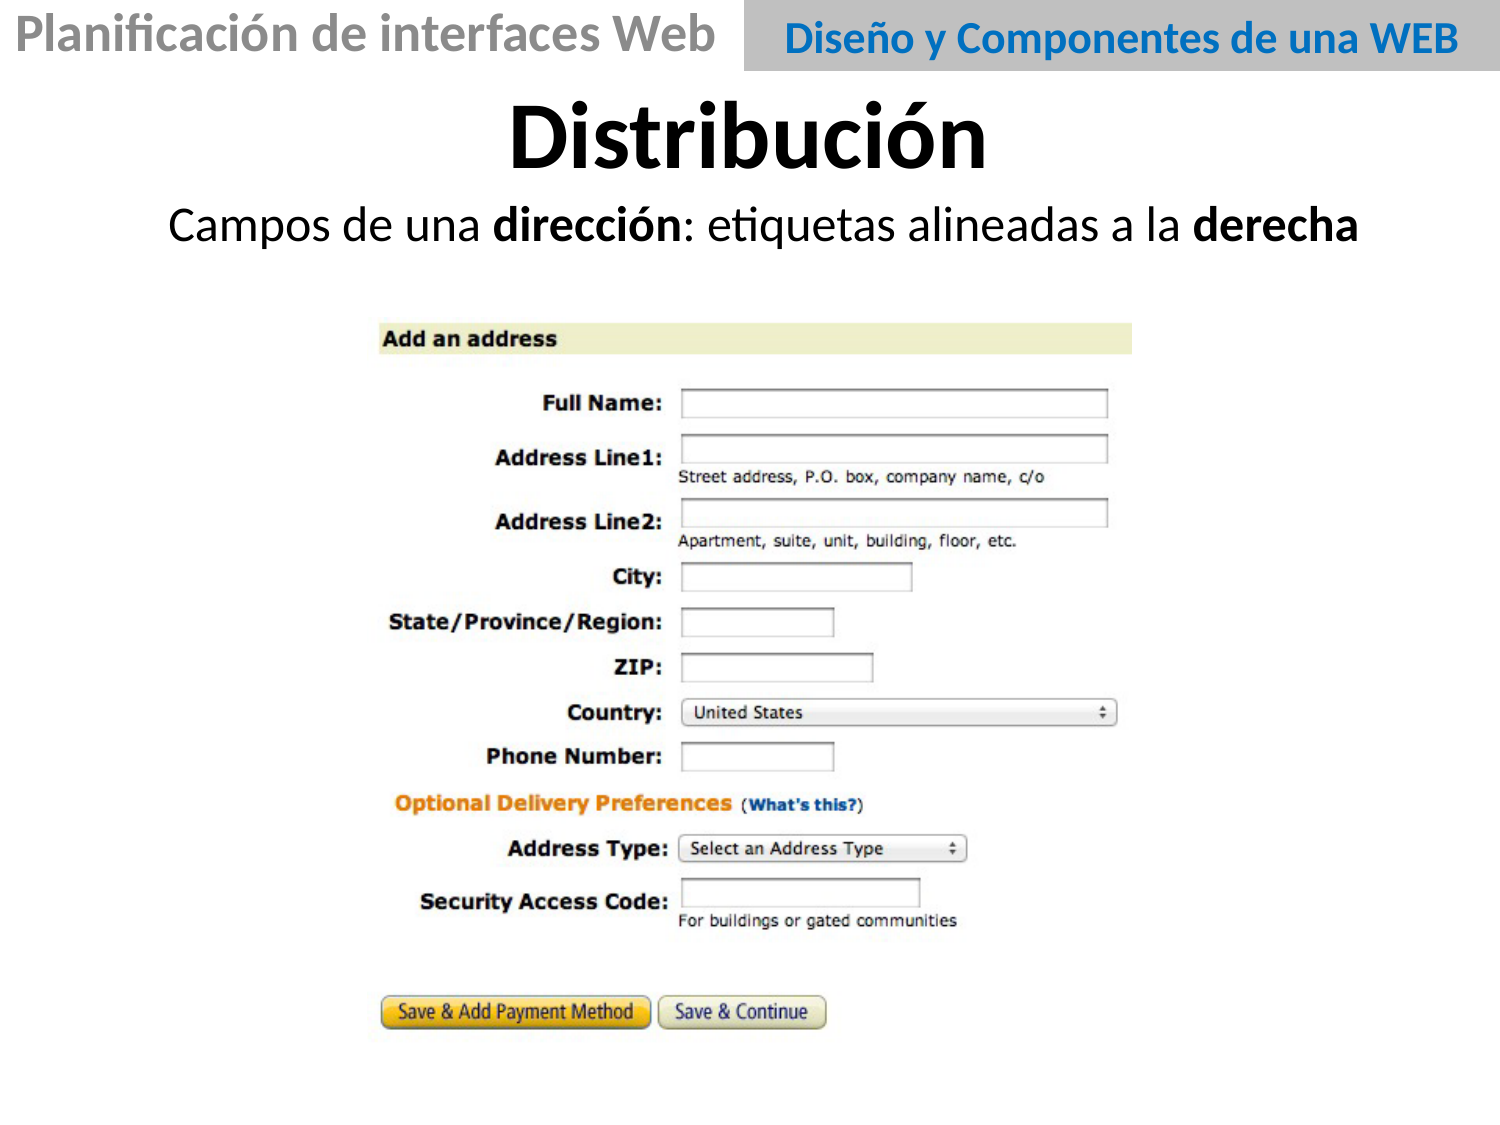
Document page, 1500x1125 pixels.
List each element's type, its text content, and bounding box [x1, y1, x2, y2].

picture [367, 317, 1132, 1047]
text_box Distribución [526, 116, 552, 127]
text_box Distribución [370, 72, 1128, 127]
title Campos de una dirección: etiquetas alineadas a la derecha [75, 127, 1453, 316]
title Planificación de interfaces Web [0, 0, 744, 60]
title Diseño y Componentes de una WEB [744, 0, 1500, 71]
